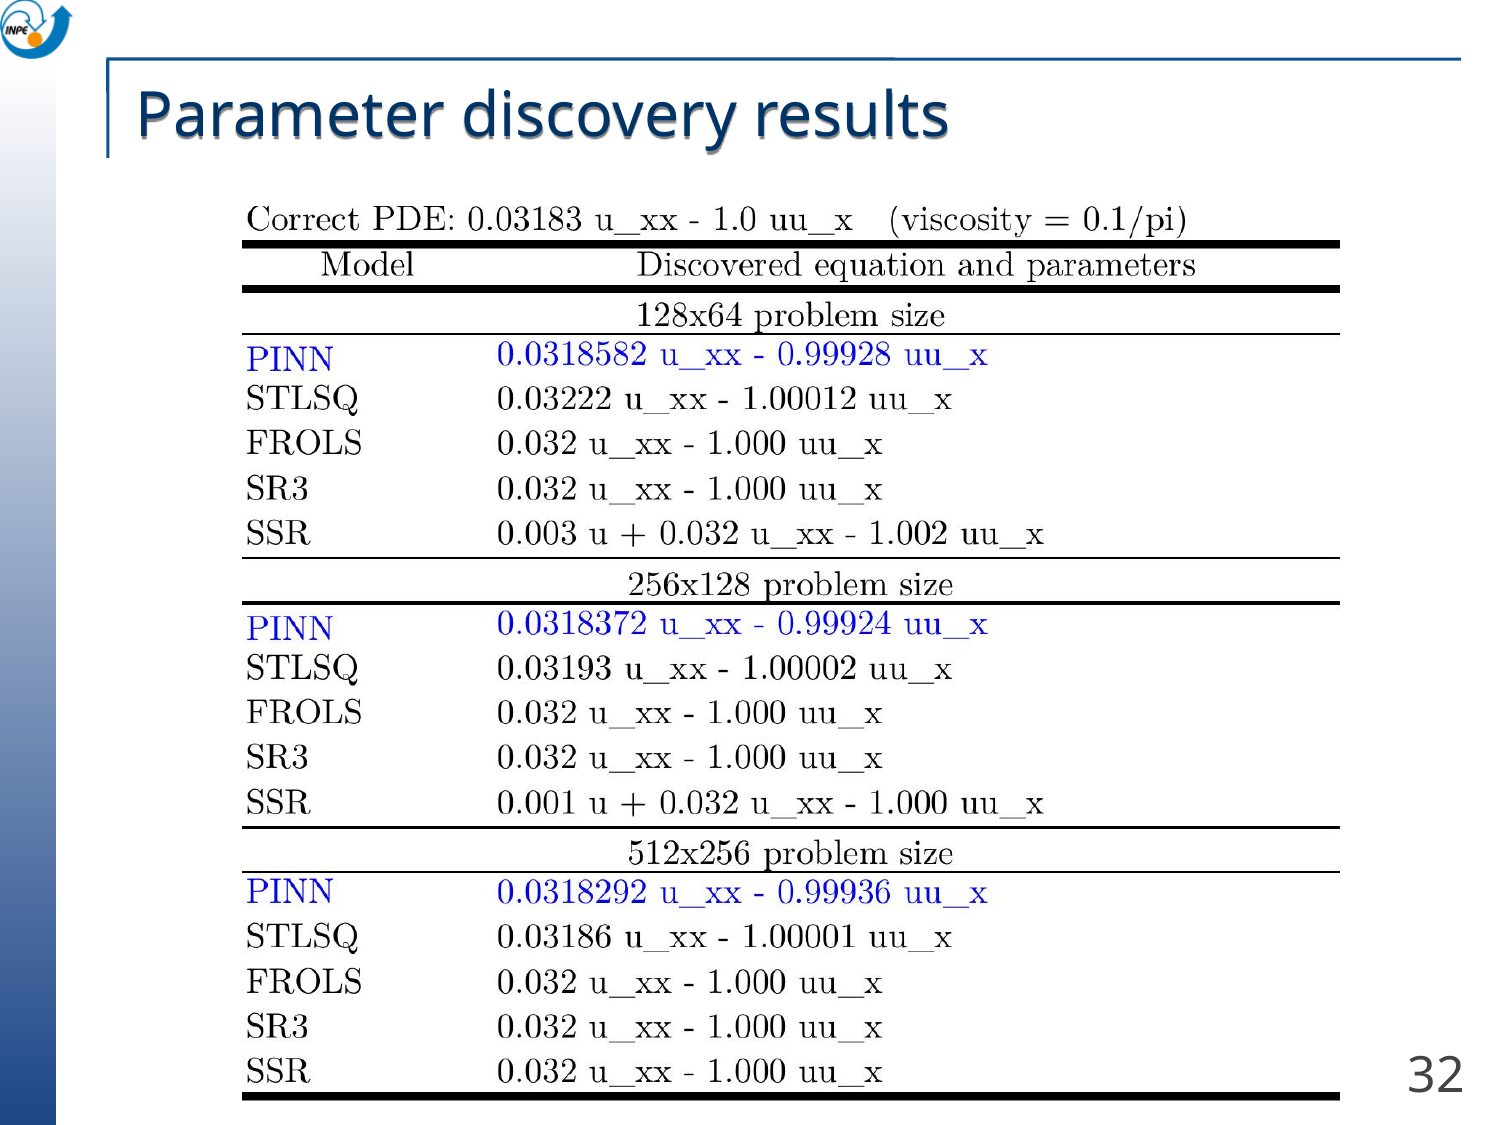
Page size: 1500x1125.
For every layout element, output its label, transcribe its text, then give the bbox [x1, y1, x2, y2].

picture [0, 0, 73, 59]
slide_number 1 [1389, 1033, 1480, 1120]
picture [242, 206, 1341, 1102]
title Parameter discovery results [106, 59, 1465, 181]
